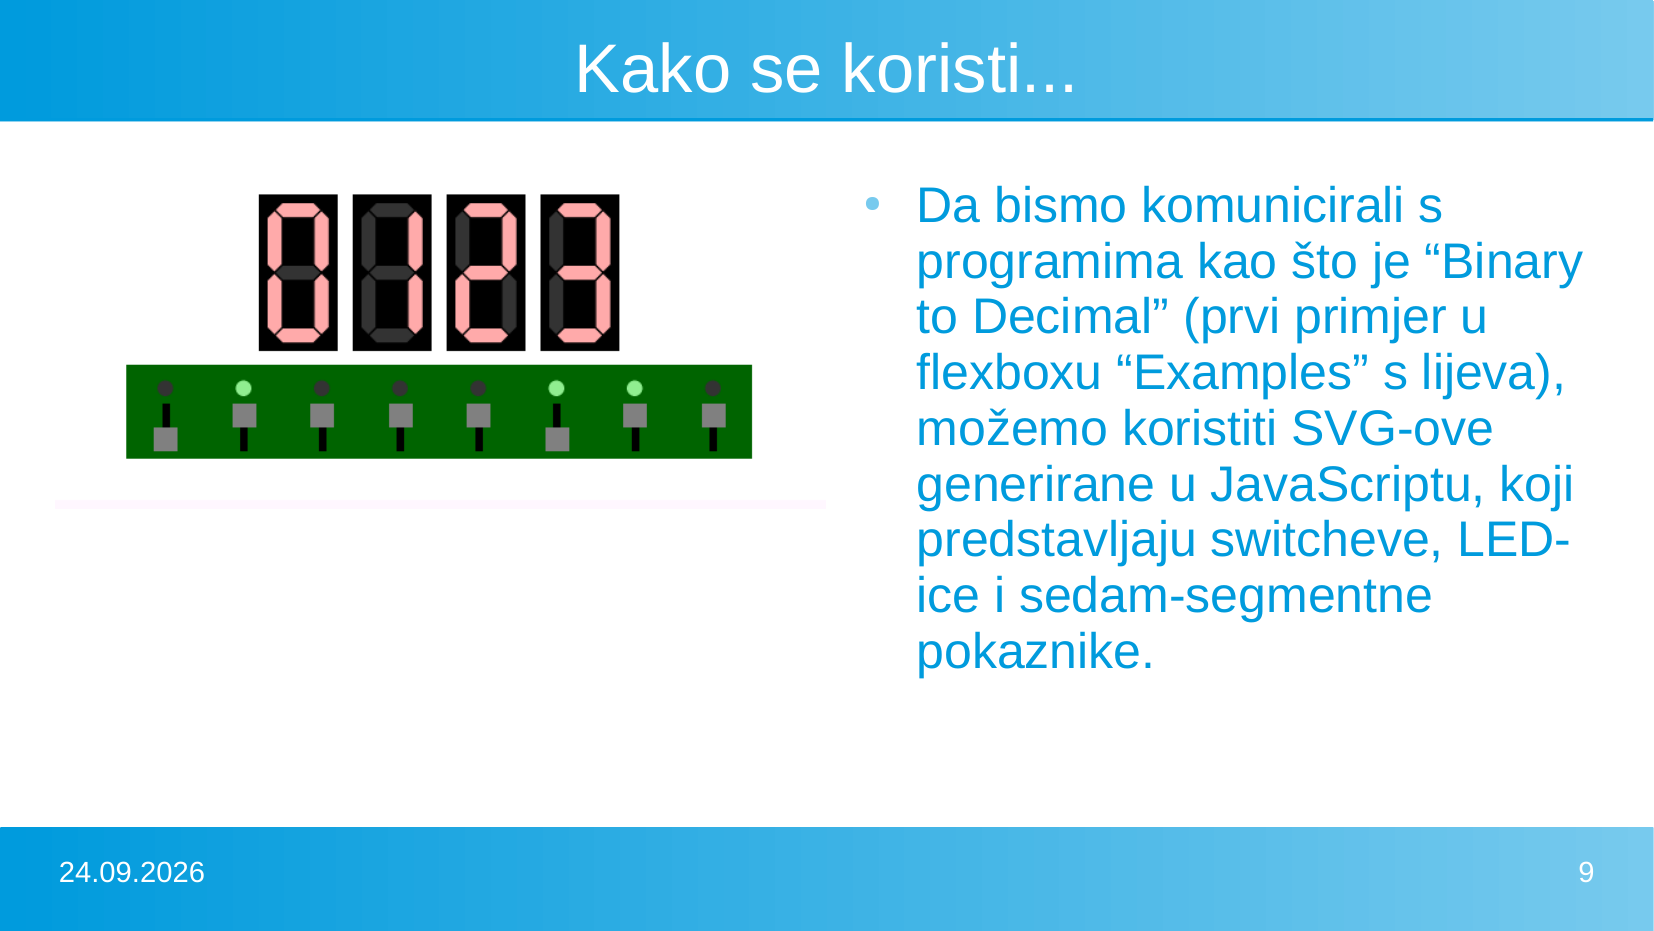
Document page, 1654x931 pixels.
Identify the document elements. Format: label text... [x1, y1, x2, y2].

list Da bismo komunicirali s programima kao što je “Binary to Decimal” (prvi primjer u flexboxu “Examples” s lijeva), možemo koristiti SVG-ove generirane u JavaScriptu, koji predstavljaju switcheve, LED-ice i sedam-segmentne pokaznike. [845, 177, 1596, 768]
title Kako se koristi... [59, 29, 1595, 108]
picture [55, 187, 826, 509]
